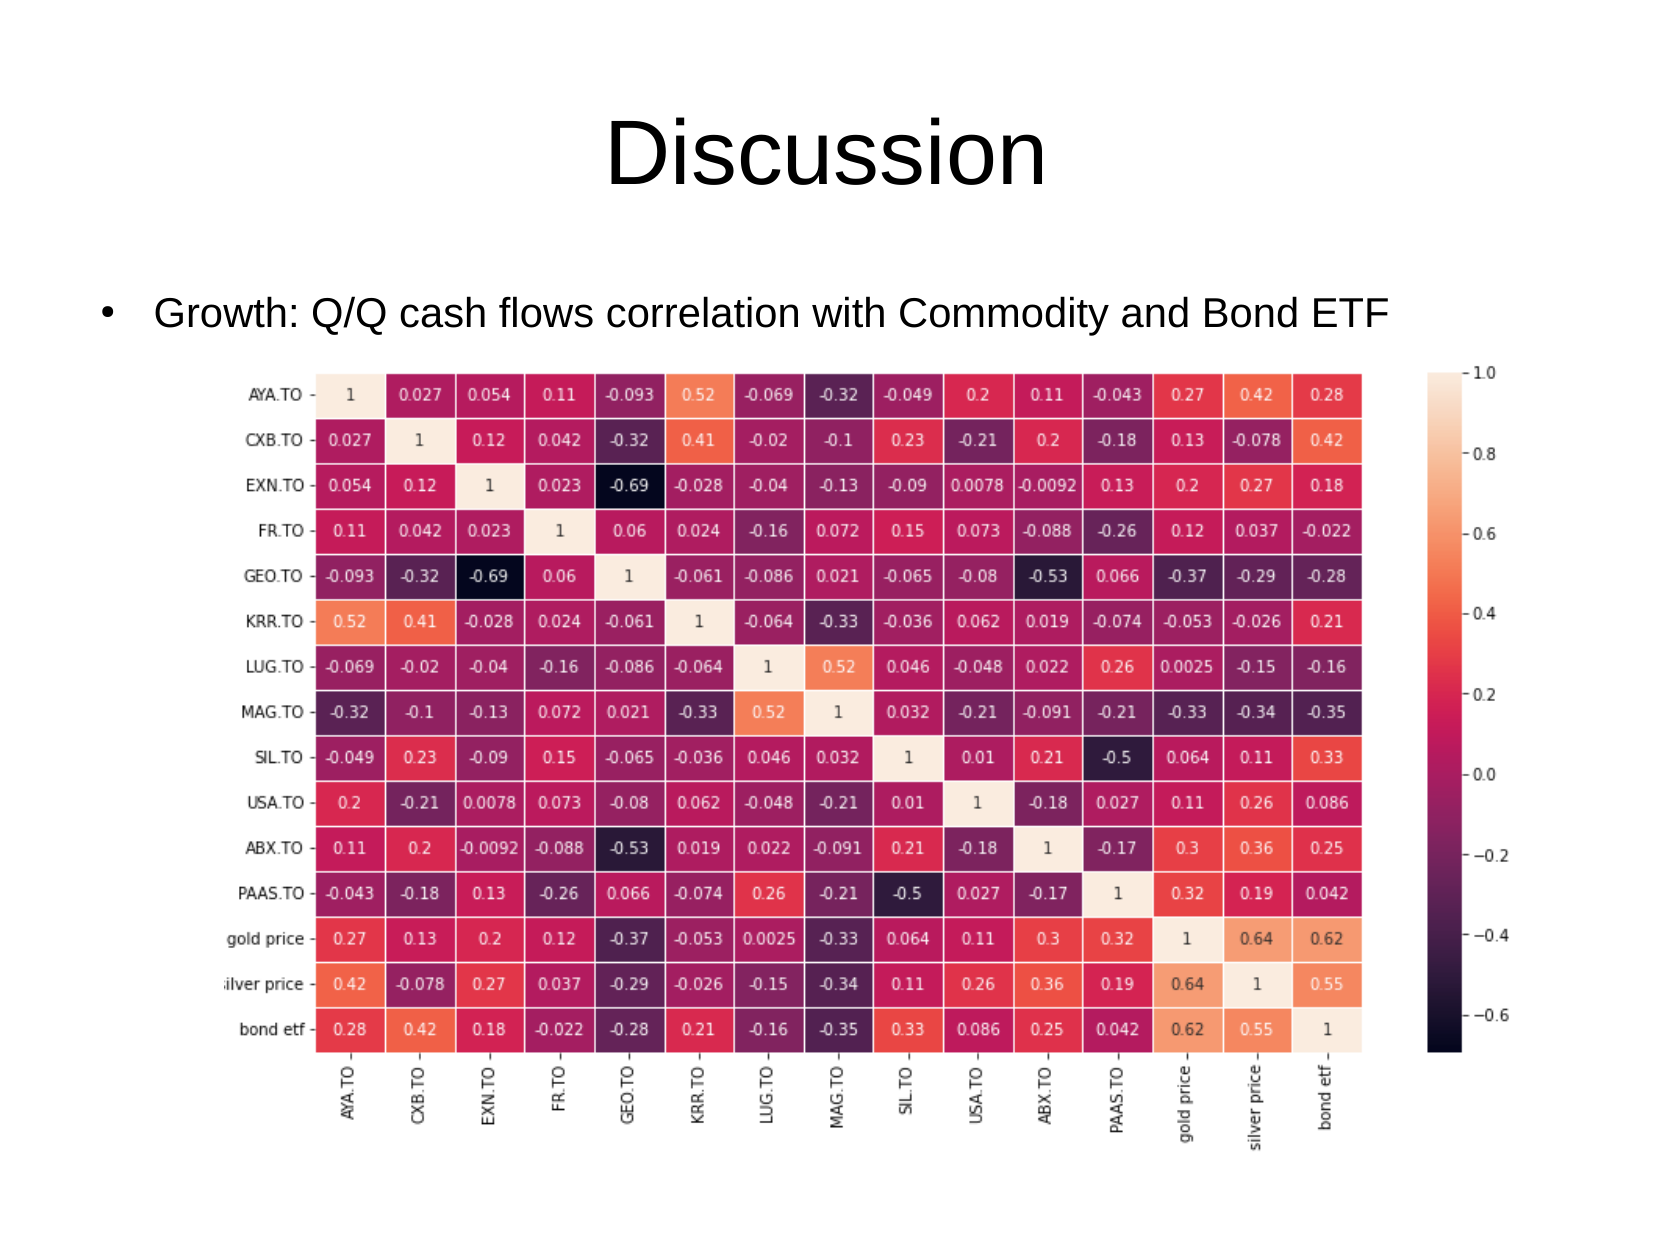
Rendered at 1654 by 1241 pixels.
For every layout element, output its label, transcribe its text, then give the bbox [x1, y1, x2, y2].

list Growth: Q/Q cash flows correlation with Commodity and Bond ETF [82, 290, 1571, 1109]
title Discussion [82, 49, 1571, 257]
picture [224, 354, 1545, 1160]
